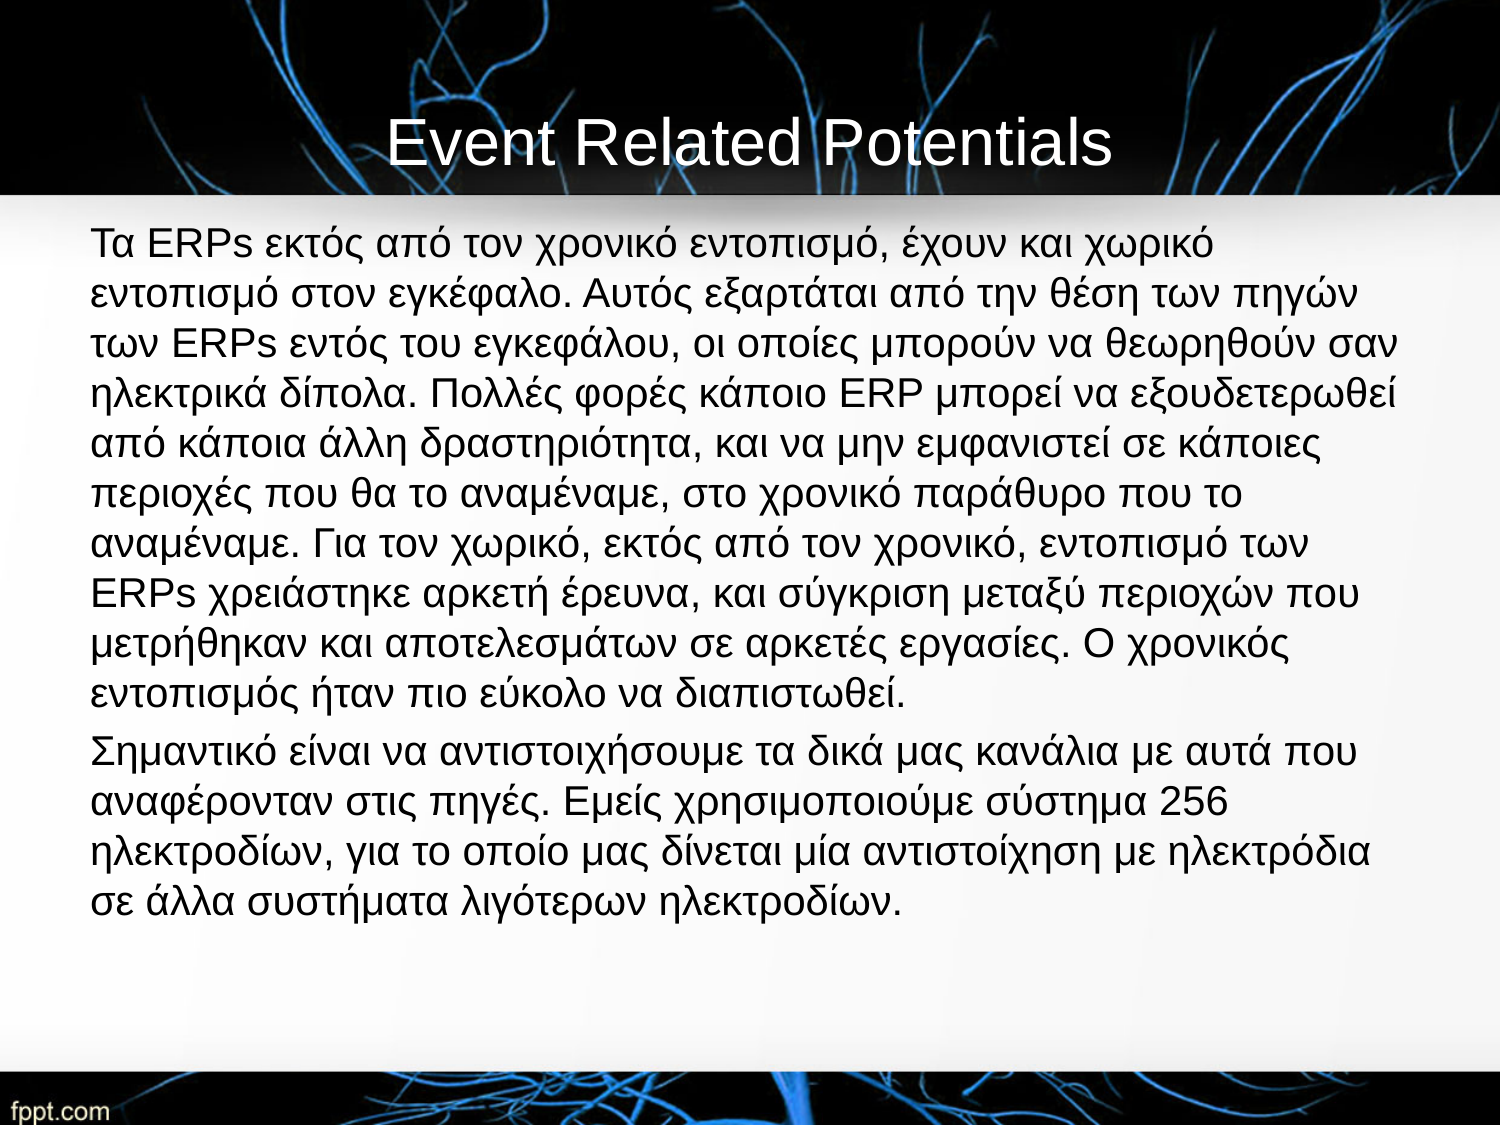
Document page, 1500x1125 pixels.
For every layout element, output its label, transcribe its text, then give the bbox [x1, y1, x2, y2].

list Τα ERPs εκτός από τον χρονικό εντοπισμό, έχουν και χωρικό εντοπισμό στον εγκέφαλο. Αυτός εξαρτάται από την θέση των πηγών των ERPs εντός του εγκεφάλου, οι οποίες μπορούν να θεωρηθούν σαν ηλεκτρικά δίπολα. Πολλές φορές κάποιο ERP μπορεί να εξουδετερωθεί από κάποια άλλη δραστηριότητα, και να μην εμφανιστεί σε κάποιες περιοχές που θα το αναμέναμε, στο χρονικό παράθυρο που το αναμέναμε. Για τον χωρικό, εκτός από τον χρονικό, εντοπισμό των ERPs χρειάστηκε αρκετή έρευνα, και σύγκριση μεταξύ περιοχών που μετρήθηκαν και αποτελεσμάτων σε αρκετές εργασίες. O χρονικός εντοπισμός ήταν πιο εύκολο να διαπιστωθεί. Σημαντικό είναι να αντιστοιχήσουμε τα δικά μας κανάλια με αυτά που αναφέρονταν στις πηγές. Εμείς χρησιμοποιούμε σύστημα 256 ηλεκτροδίων, για το οποίο μας δίνεται μία αντιστοίχηση με ηλεκτρόδια σε άλλα συστήματα λιγότερων ηλεκτροδίων. [75, 208, 1425, 951]
picture [0, 0, 1500, 1125]
title Event Related Potentials [75, 45, 1425, 208]
